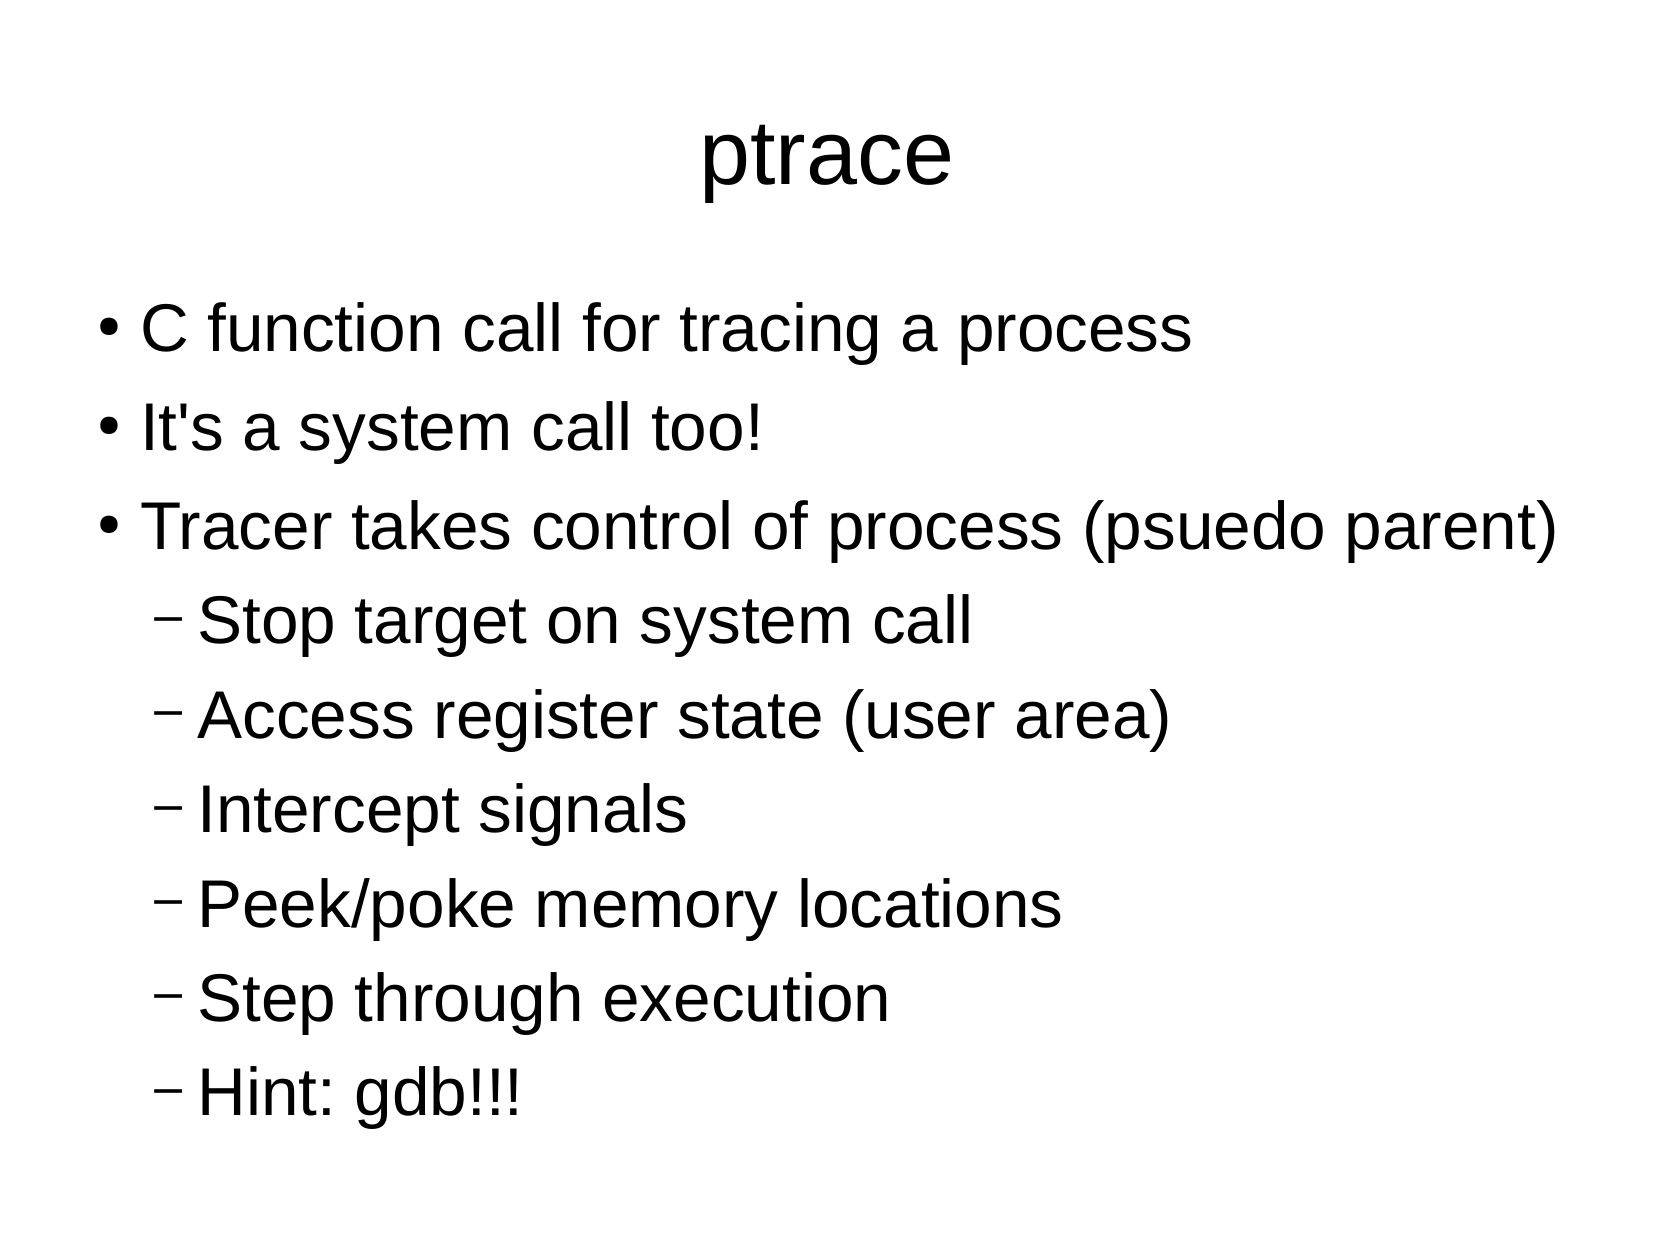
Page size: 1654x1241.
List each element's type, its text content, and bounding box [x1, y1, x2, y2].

title ptrace [82, 49, 1571, 257]
list C function call for tracing a process It's a system call too! Tracer takes control of process (psuedo parent) Stop target on system call Access register state (user area) Intercept signals Peek/poke memory locations Step through execution Hint: gdb!!! [82, 290, 1571, 1204]
